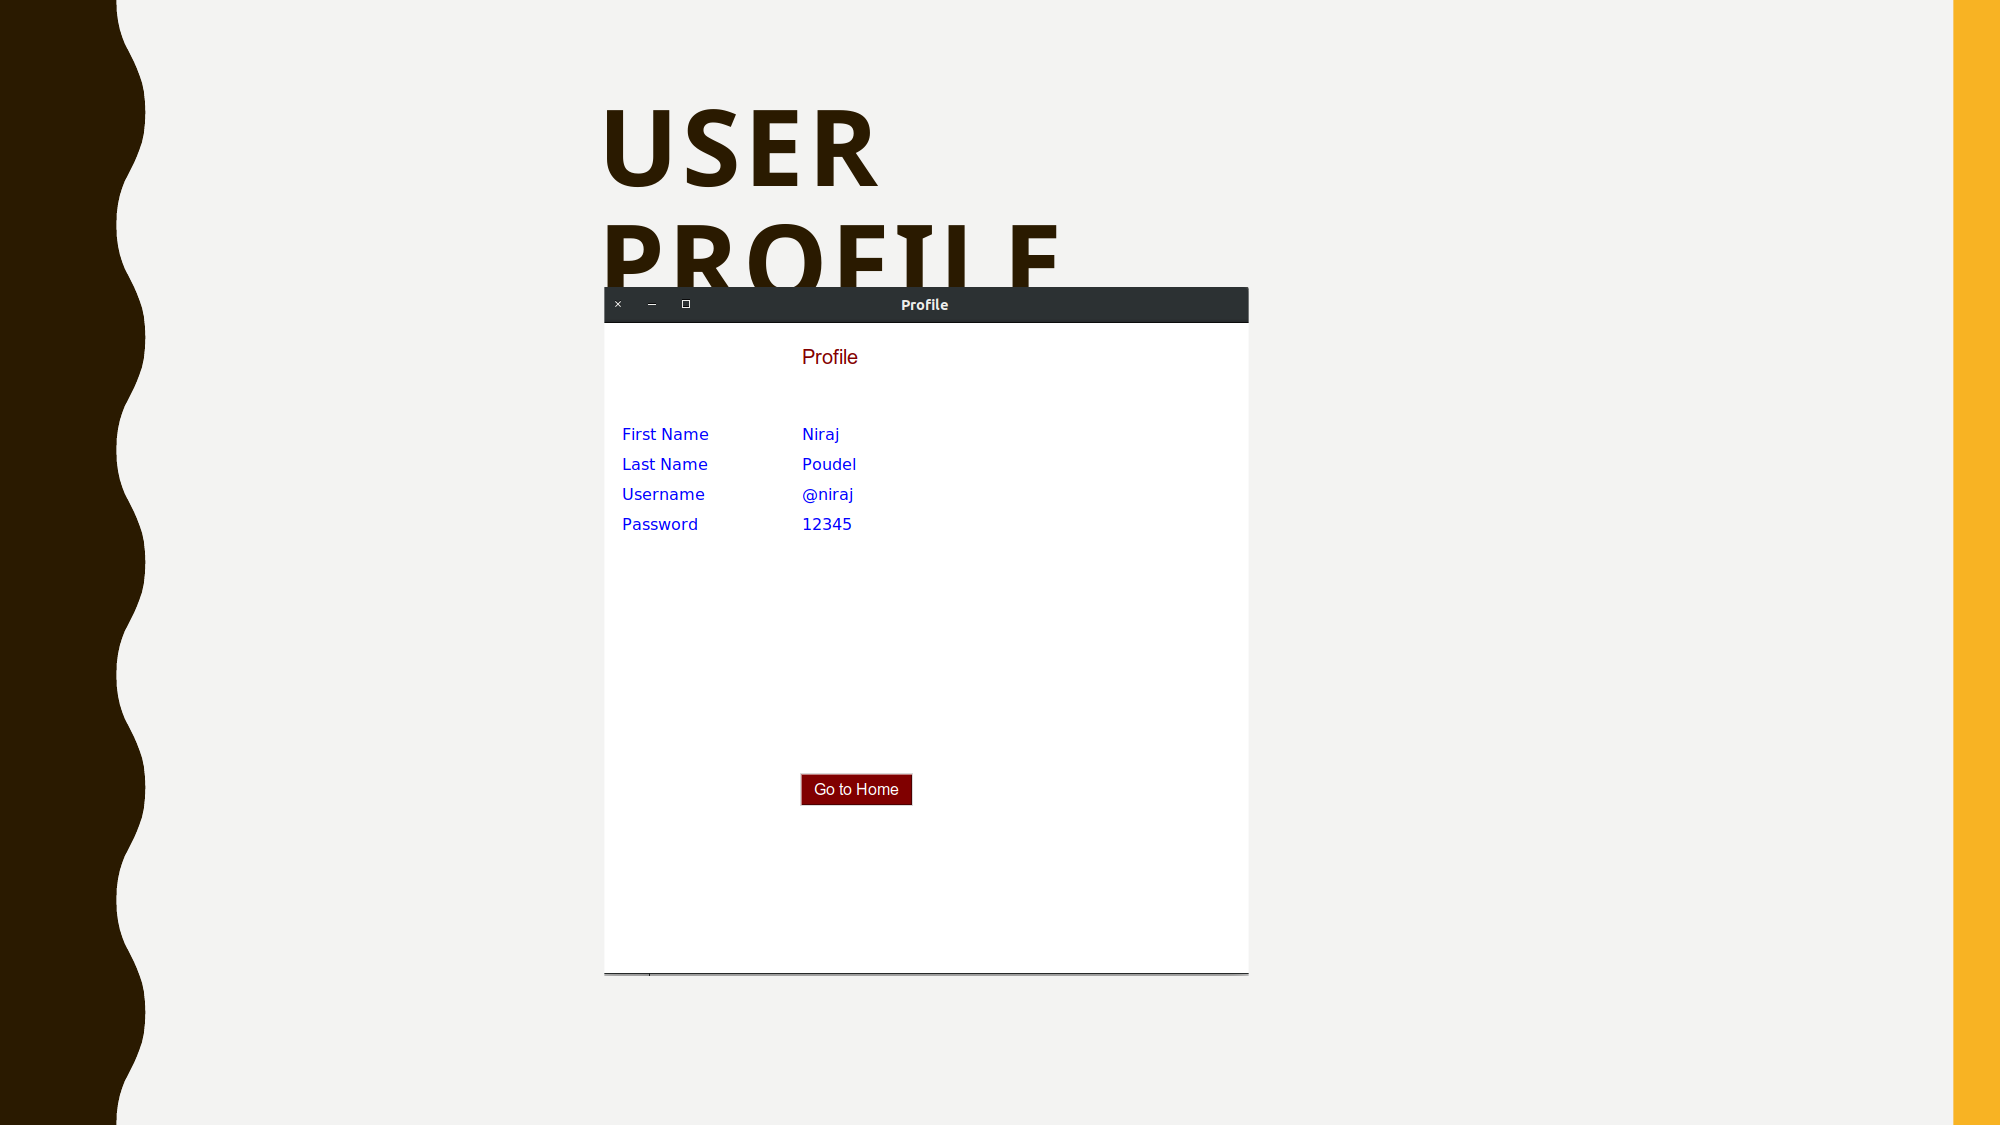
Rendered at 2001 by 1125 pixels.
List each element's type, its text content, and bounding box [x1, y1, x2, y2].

picture [604, 287, 1249, 980]
title User Profile [583, 87, 1270, 305]
